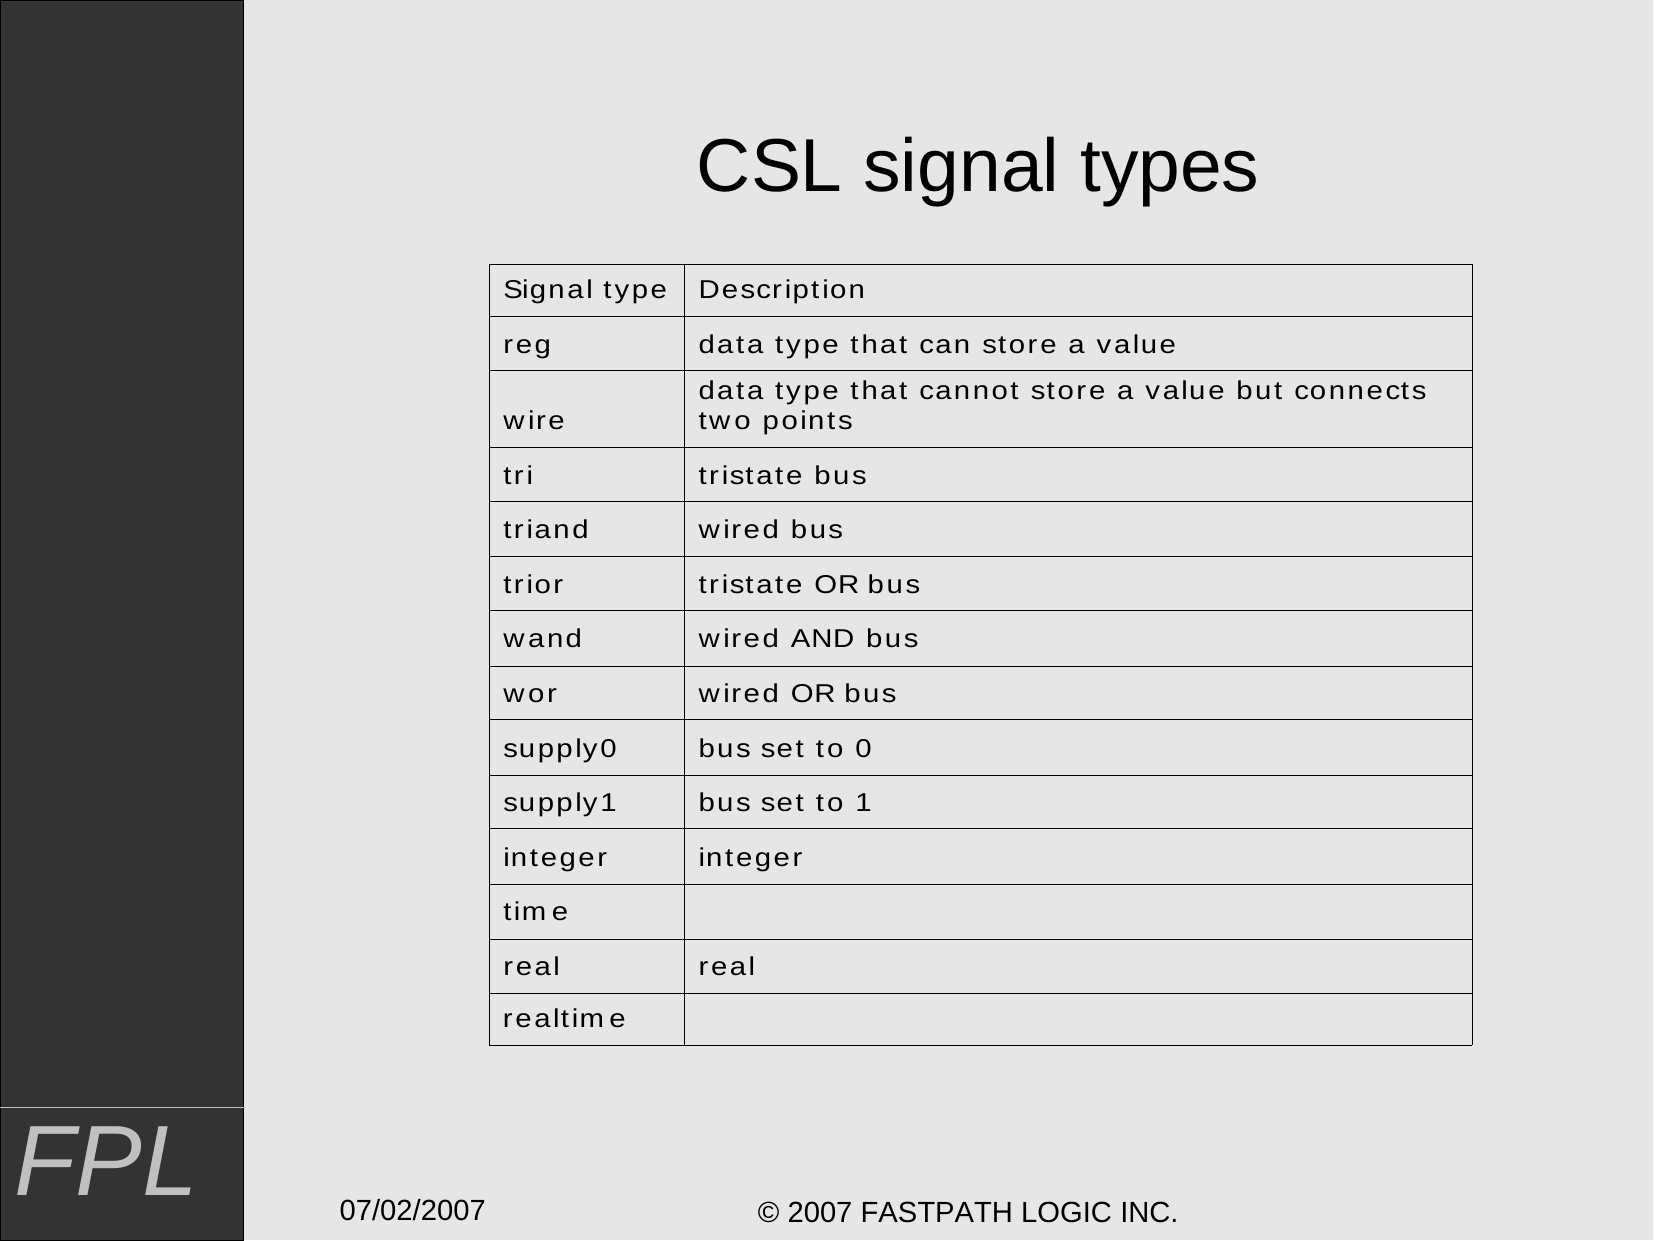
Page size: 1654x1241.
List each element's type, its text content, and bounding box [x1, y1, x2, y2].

chart [487, 262, 1609, 1092]
title CSL signal types [427, 57, 1530, 274]
